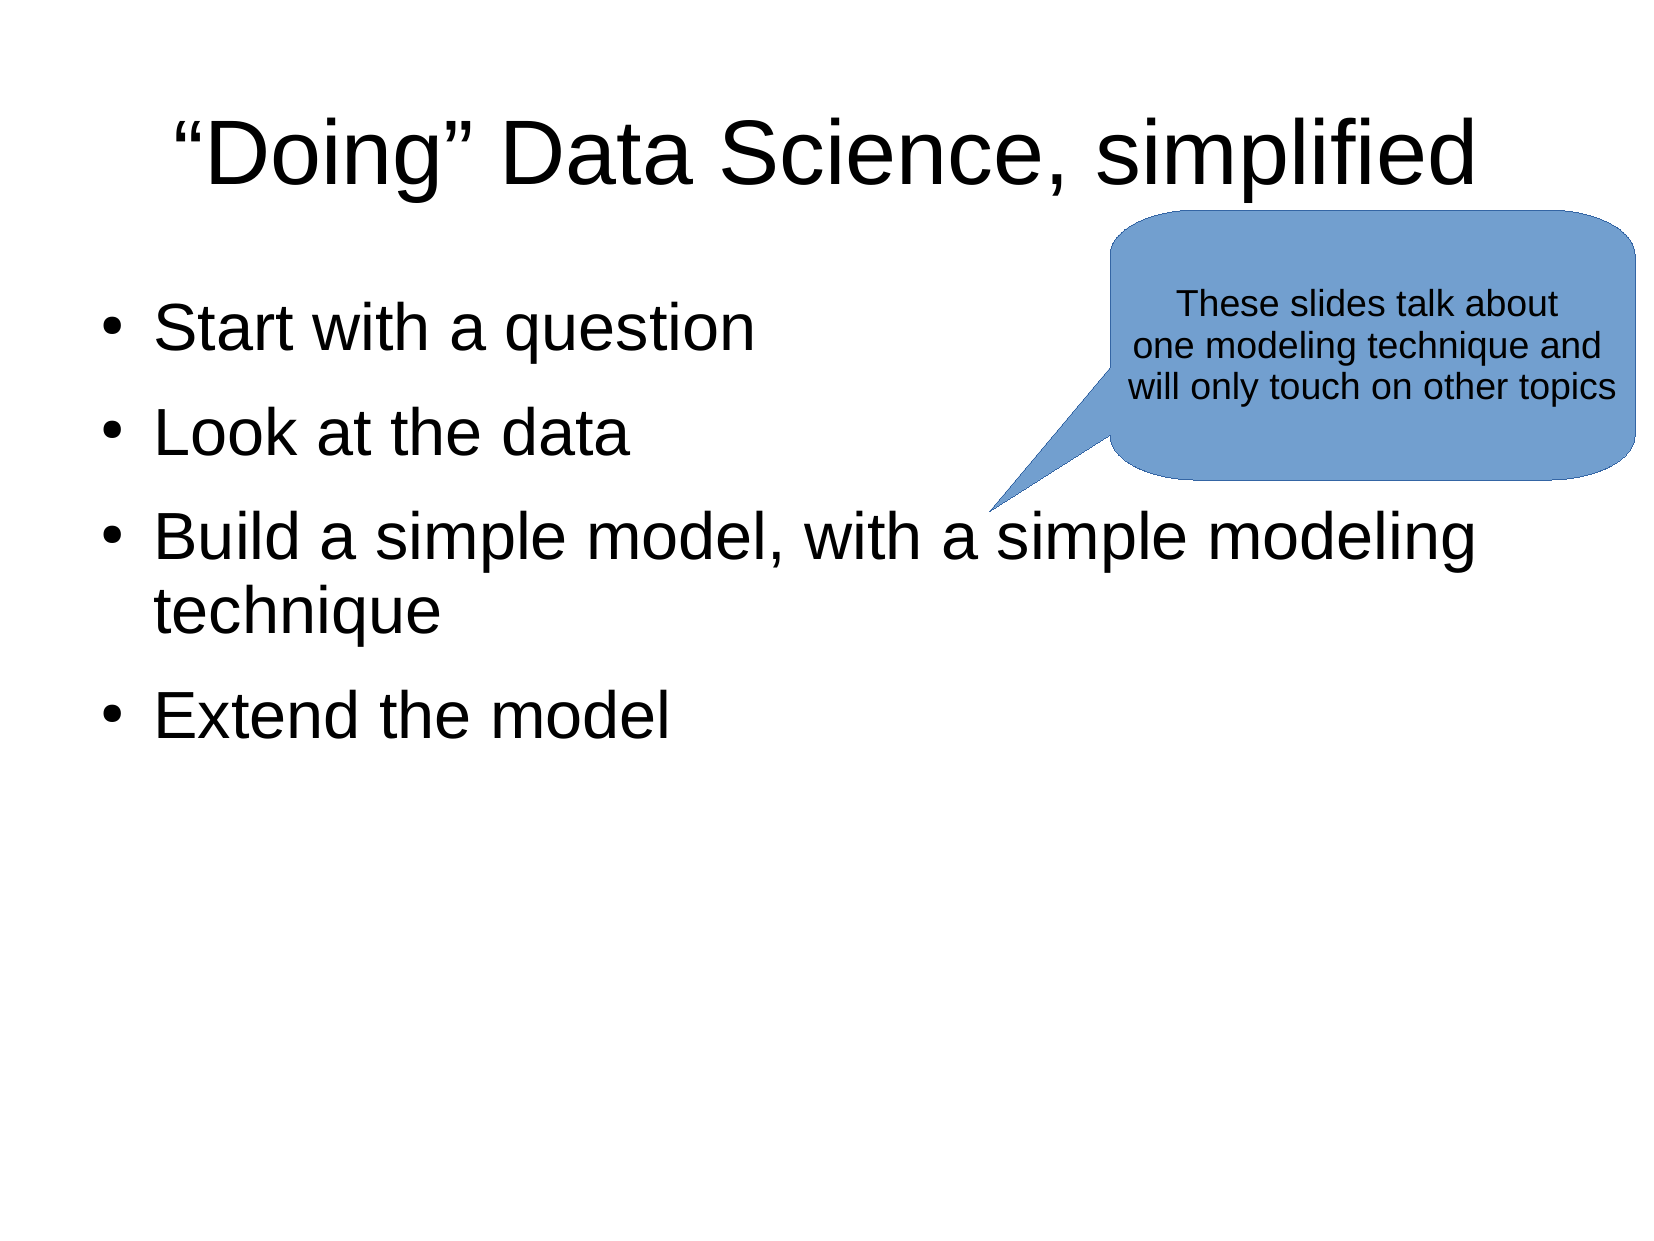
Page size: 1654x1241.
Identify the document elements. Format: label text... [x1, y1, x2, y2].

title “Doing” Data Science, simplified [82, 49, 1571, 257]
list Start with a question Look at the data Build a simple model, with a simple modeling technique Extend the model [82, 290, 1571, 1010]
text_box These slides talk about one modeling technique and will only touch on other topics [989, 210, 1636, 512]
